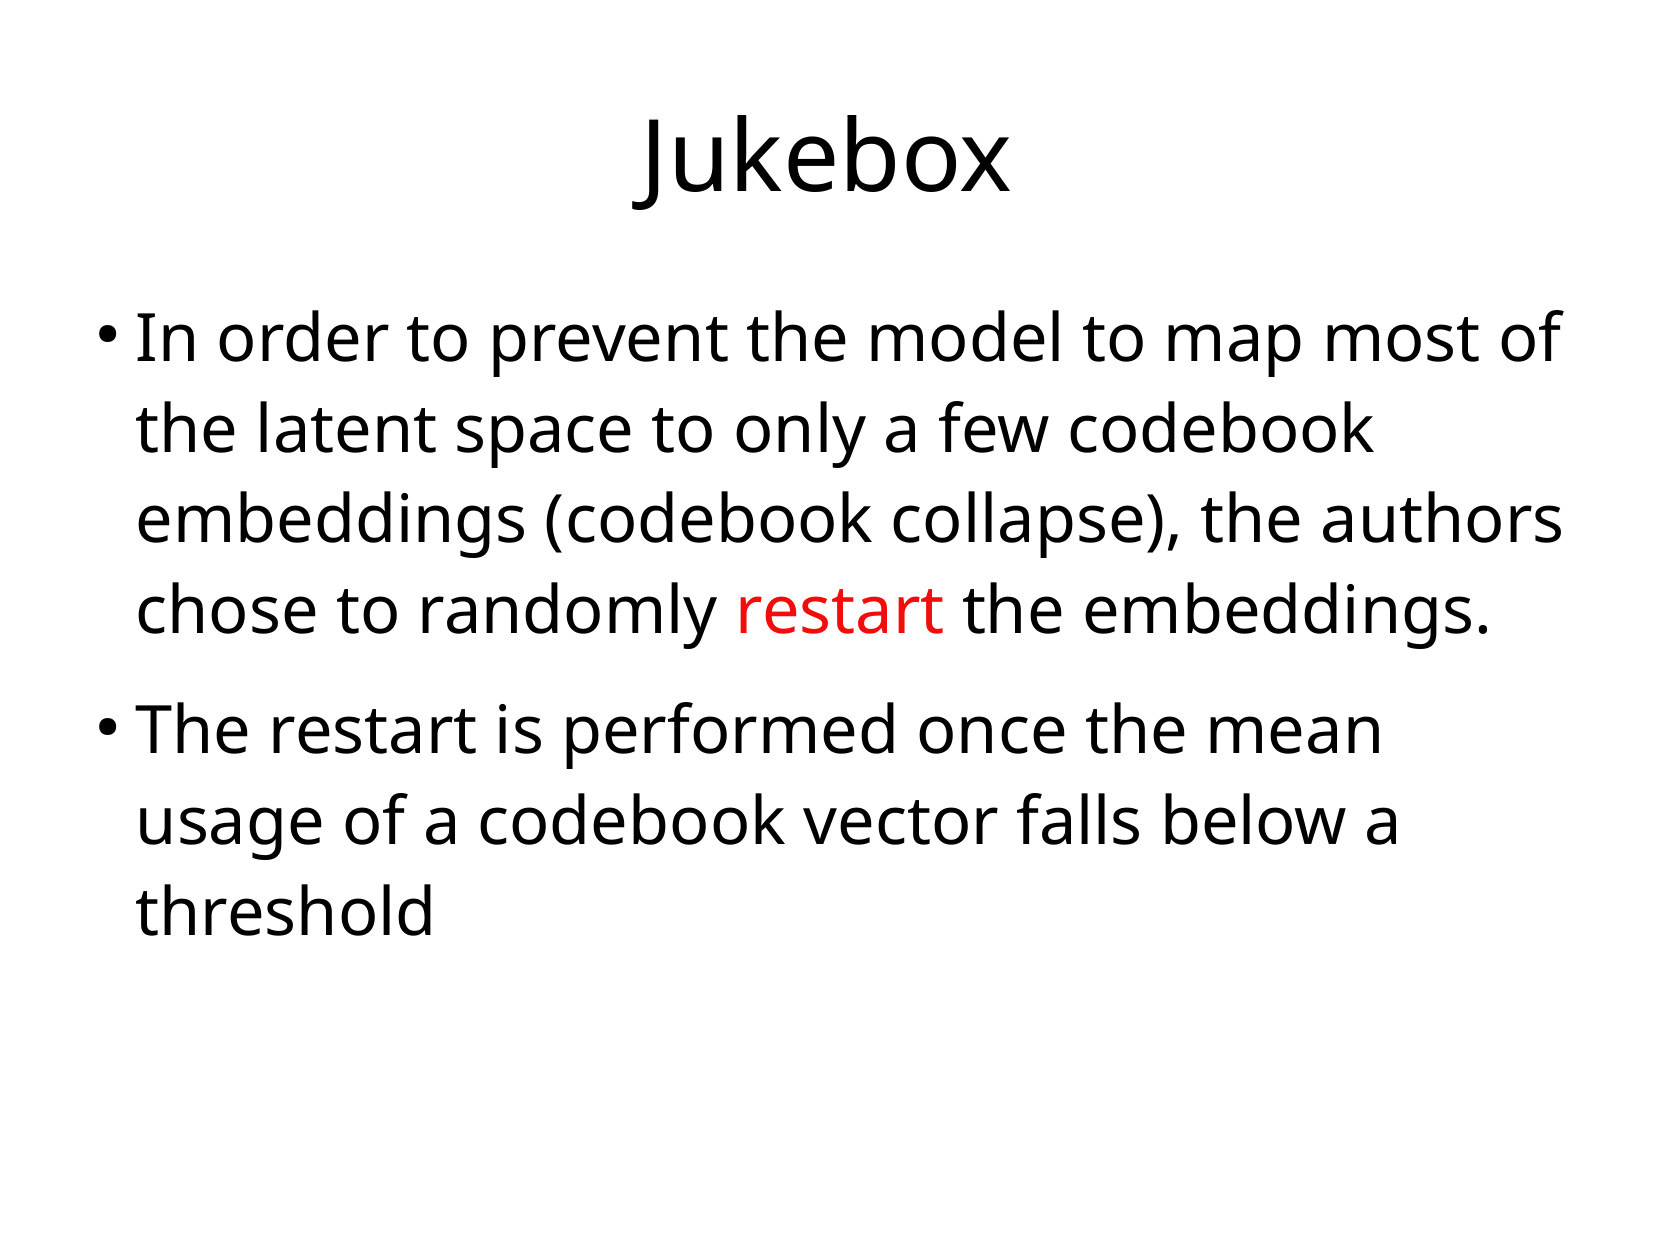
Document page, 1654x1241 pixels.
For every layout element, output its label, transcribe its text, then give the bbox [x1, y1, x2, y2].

title Jukebox [82, 49, 1571, 257]
list In order to prevent the model to map most of the latent space to only a few codebook embeddings (codebook collapse), the authors chose to randomly restart the embeddings. The restart is performed once the mean usage of a codebook vector falls below a threshold [82, 290, 1571, 1010]
